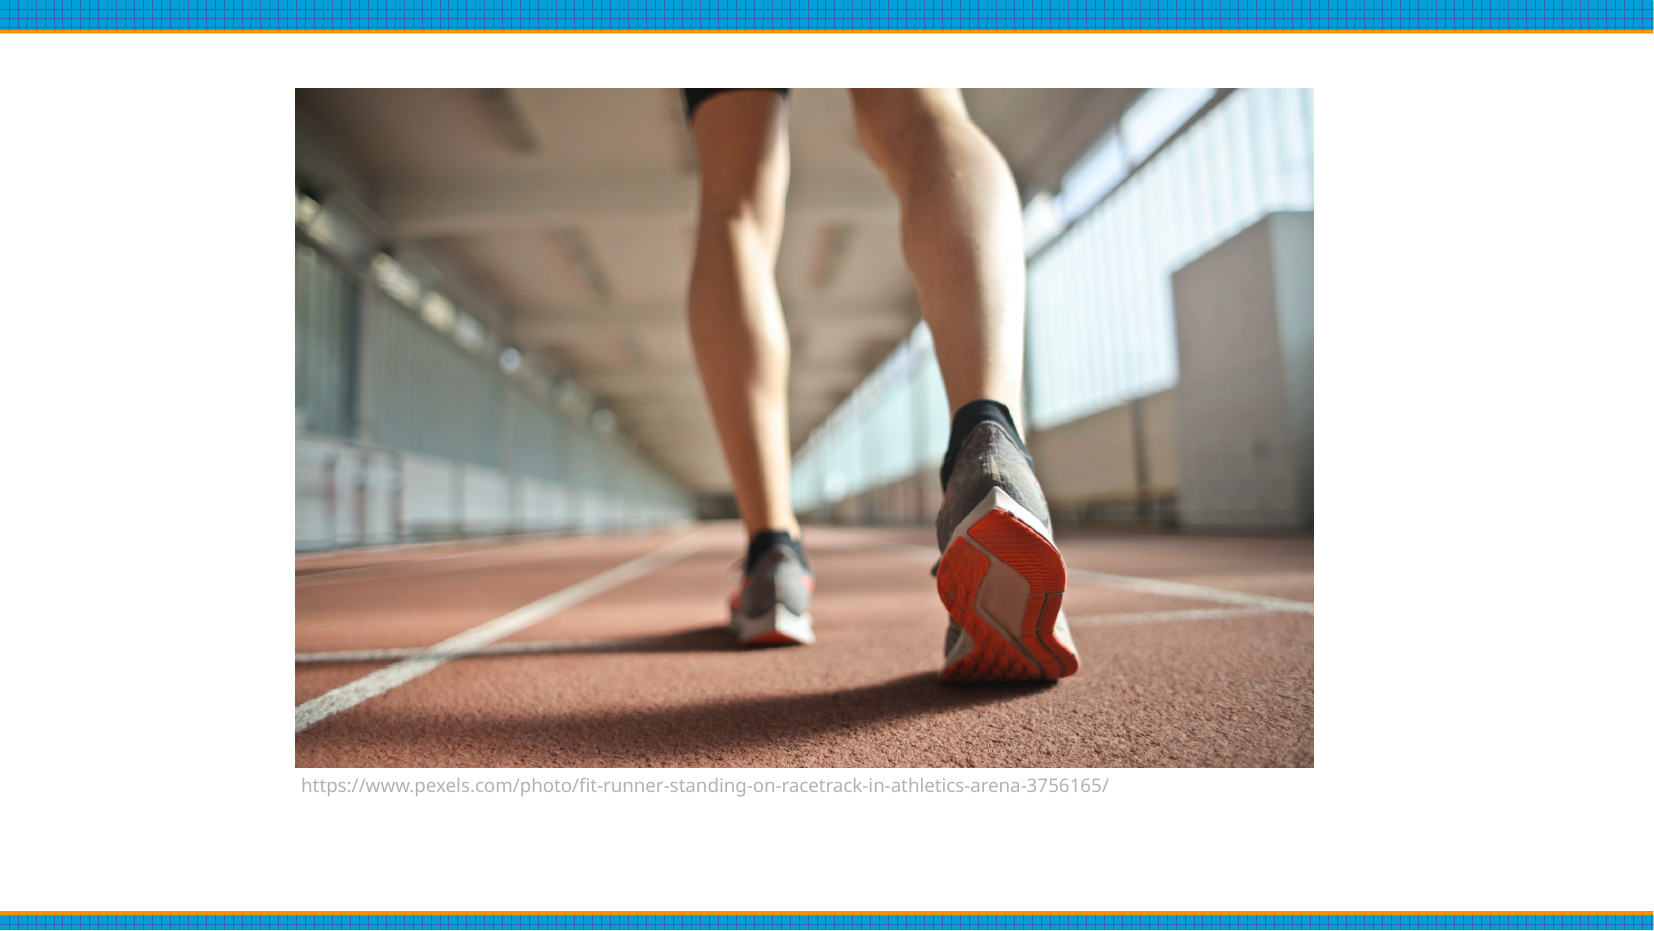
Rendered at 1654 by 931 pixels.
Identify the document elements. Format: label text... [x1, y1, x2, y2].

text_box https://www.pexels.com/photo/fit-runner-standing-on-racetrack-in-athletics-arena-3756165/ [295, 767, 1329, 804]
picture [295, 88, 1314, 768]
